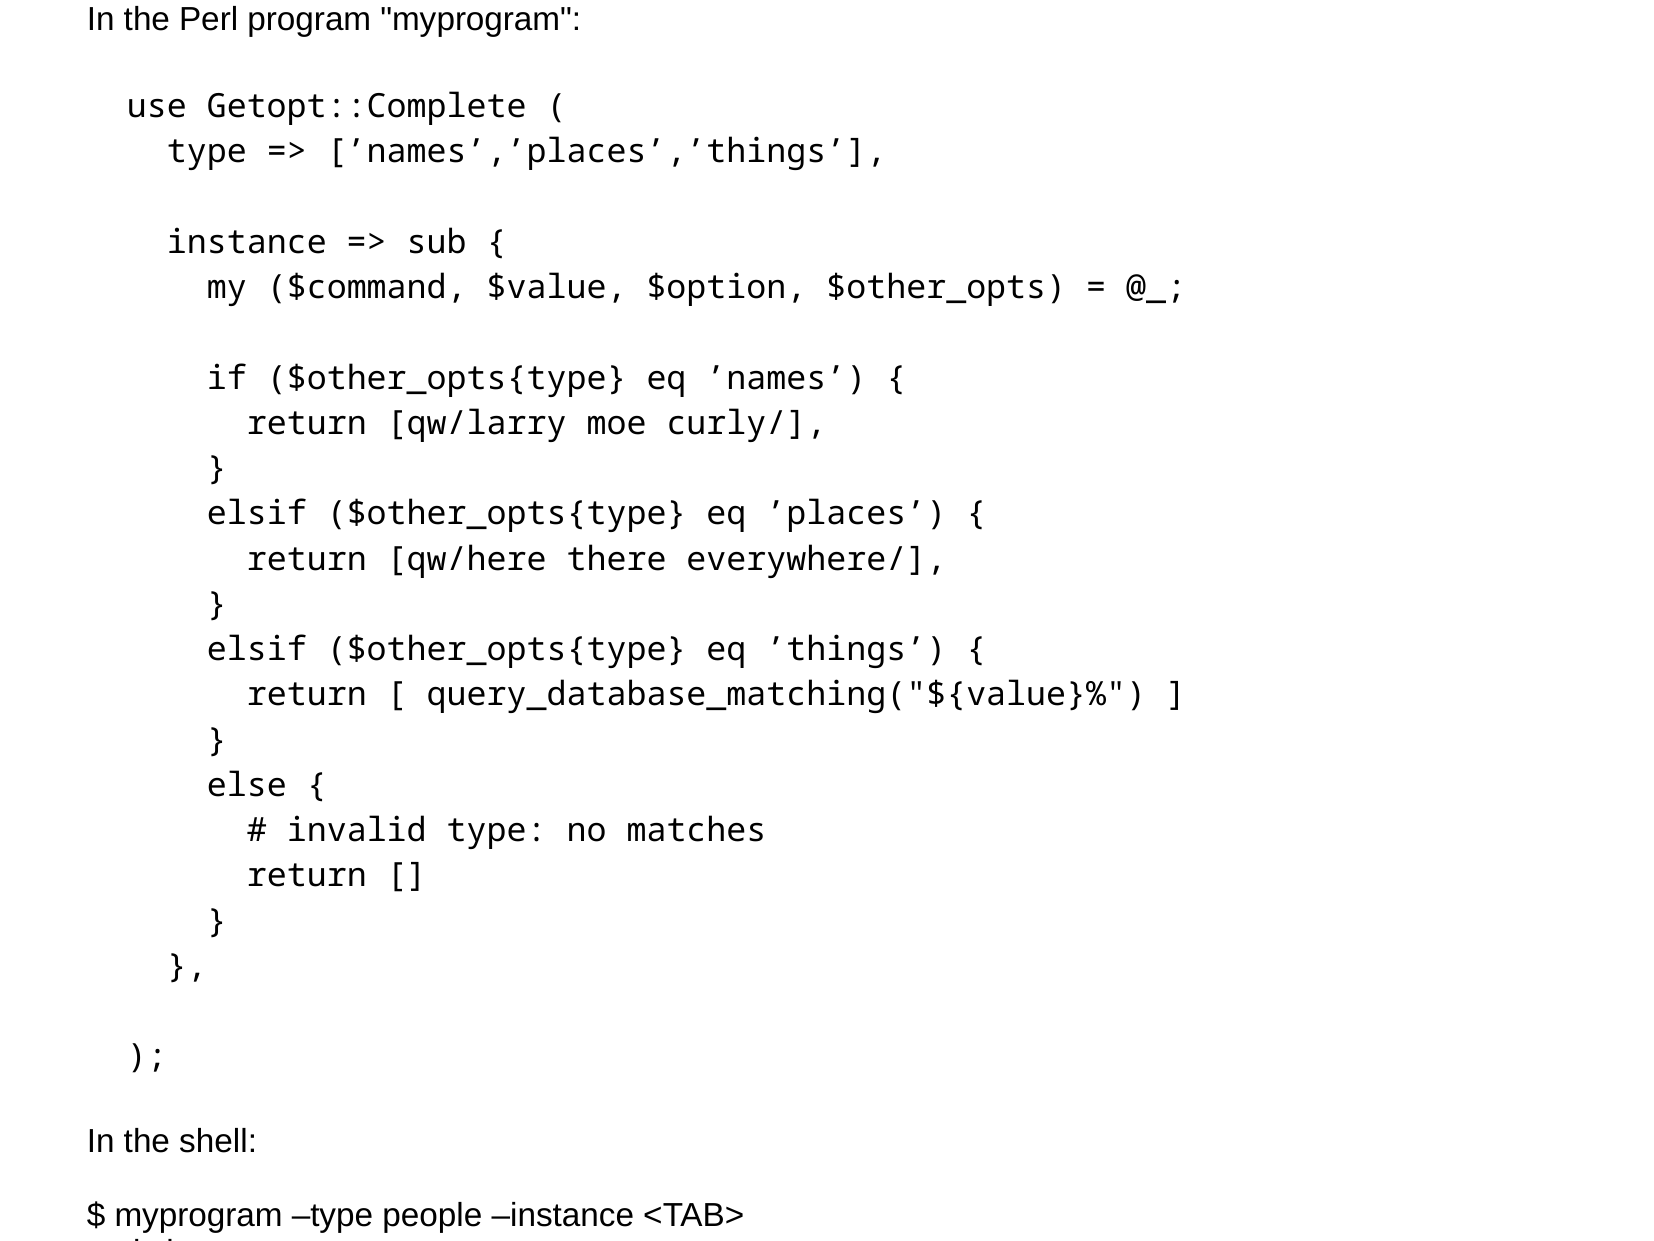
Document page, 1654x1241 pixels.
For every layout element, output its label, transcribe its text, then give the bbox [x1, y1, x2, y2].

subtitle In the Perl program "myprogram": use Getopt::Complete ( type => [’names’,’places’,’things’], instance => sub { my ($command, $value, $option, $other_opts) = @_; if ($other_opts{type} eq ’names’) { return [qw/larry moe curly/], } elsif ($other_opts{type} eq ’places’) { return [qw/here there everywhere/], } elsif ($other_opts{type} eq ’things’) { return [ query_database_matching("${value}%") ] } else { # invalid type: no matches return [] } }, ); In the shell: $ myprogram –type people –instance <TAB> curly larry moe [86, 0, 1576, 1241]
